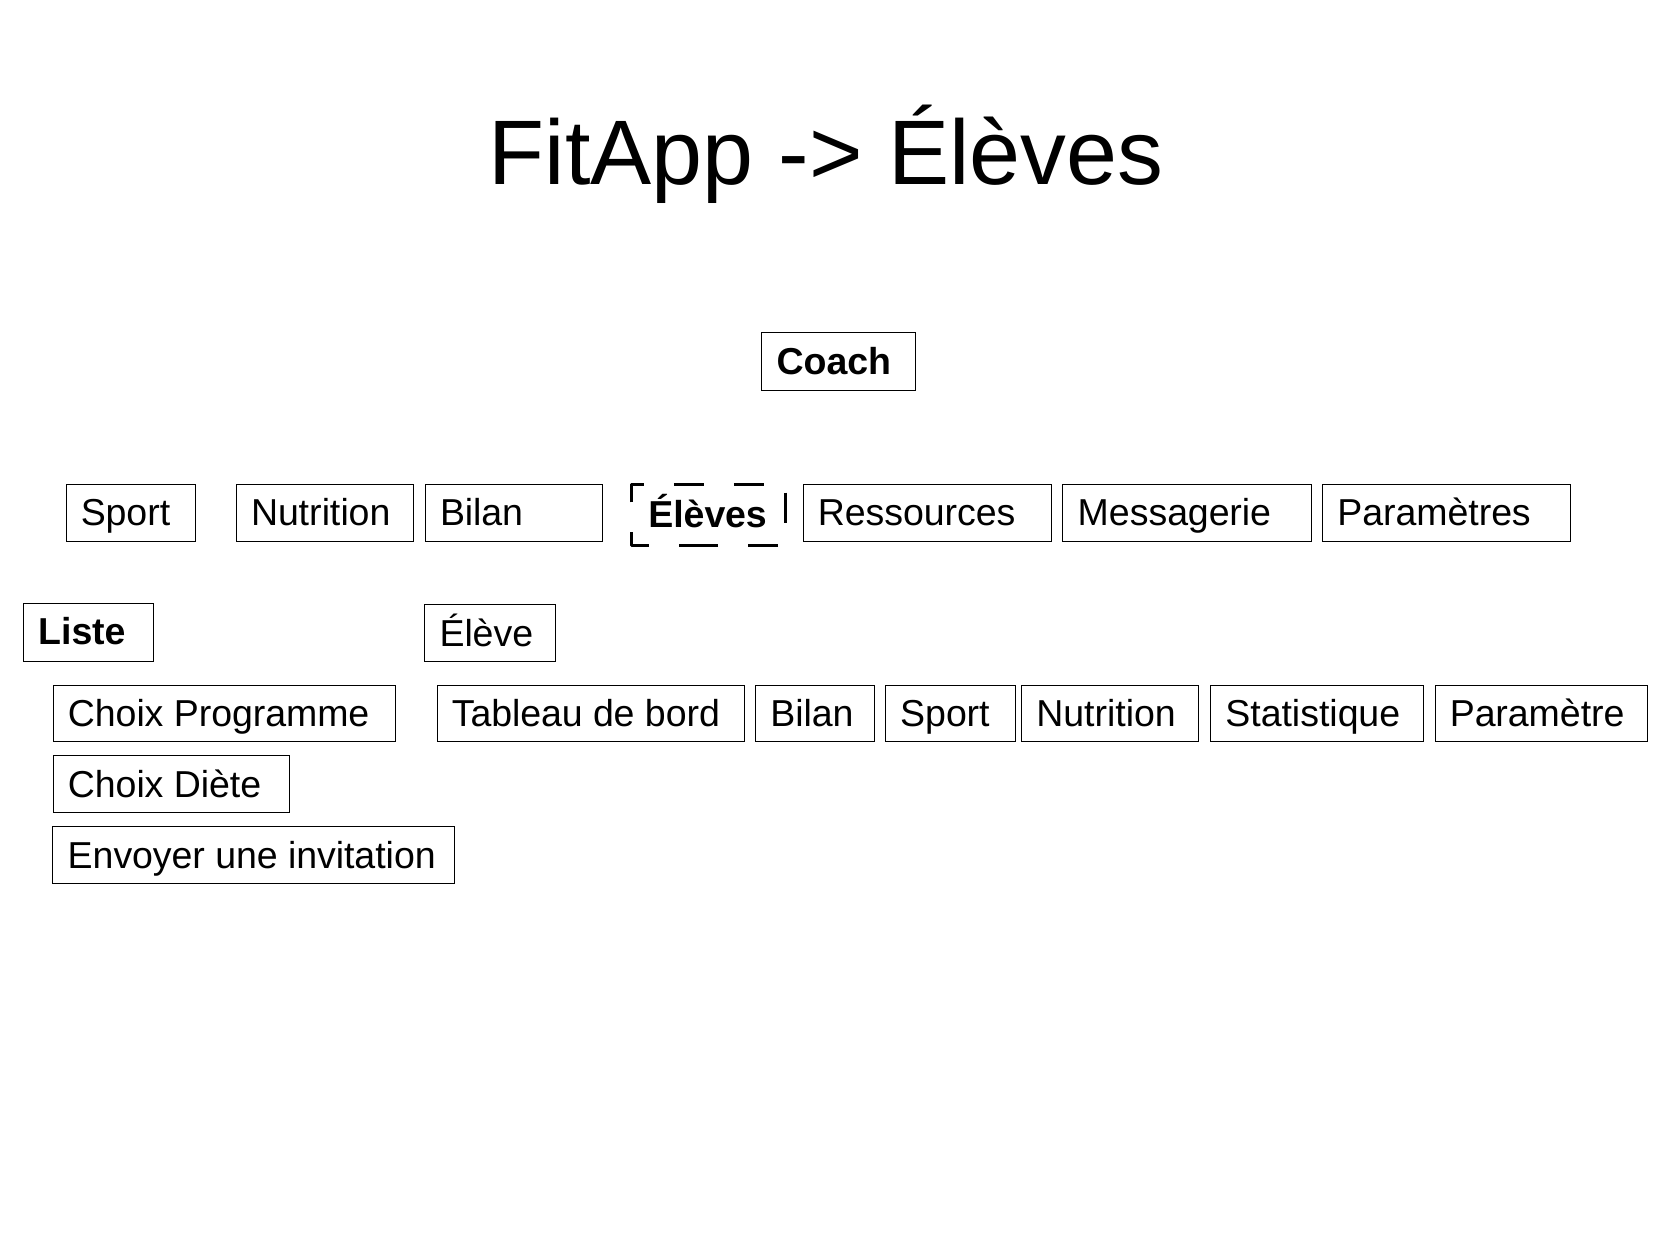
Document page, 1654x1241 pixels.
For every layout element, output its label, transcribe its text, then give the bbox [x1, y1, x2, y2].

text_box Tableau de bord [437, 685, 745, 742]
text_box Bilan [425, 484, 603, 542]
text_box Nutrition [236, 484, 414, 542]
text_box Bilan [755, 685, 875, 742]
title FitApp -> Élèves [82, 49, 1571, 257]
text_box Sport [66, 484, 196, 542]
text_box Sport [885, 685, 1016, 742]
text_box Statistique [1210, 685, 1424, 742]
text_box Liste [23, 603, 154, 662]
text_box Coach [761, 332, 916, 391]
text_box Élèves [631, 484, 786, 546]
text_box Choix Diète [53, 755, 290, 813]
text_box Paramètres [1322, 484, 1571, 542]
text_box Envoyer une invitation [52, 826, 455, 884]
text_box Choix Programme [53, 685, 396, 742]
text_box Paramètre [1435, 685, 1648, 742]
text_box Ressources [803, 484, 1052, 542]
text_box Nutrition [1021, 685, 1199, 742]
text_box Élève [424, 604, 556, 662]
text_box Messagerie [1062, 484, 1312, 542]
